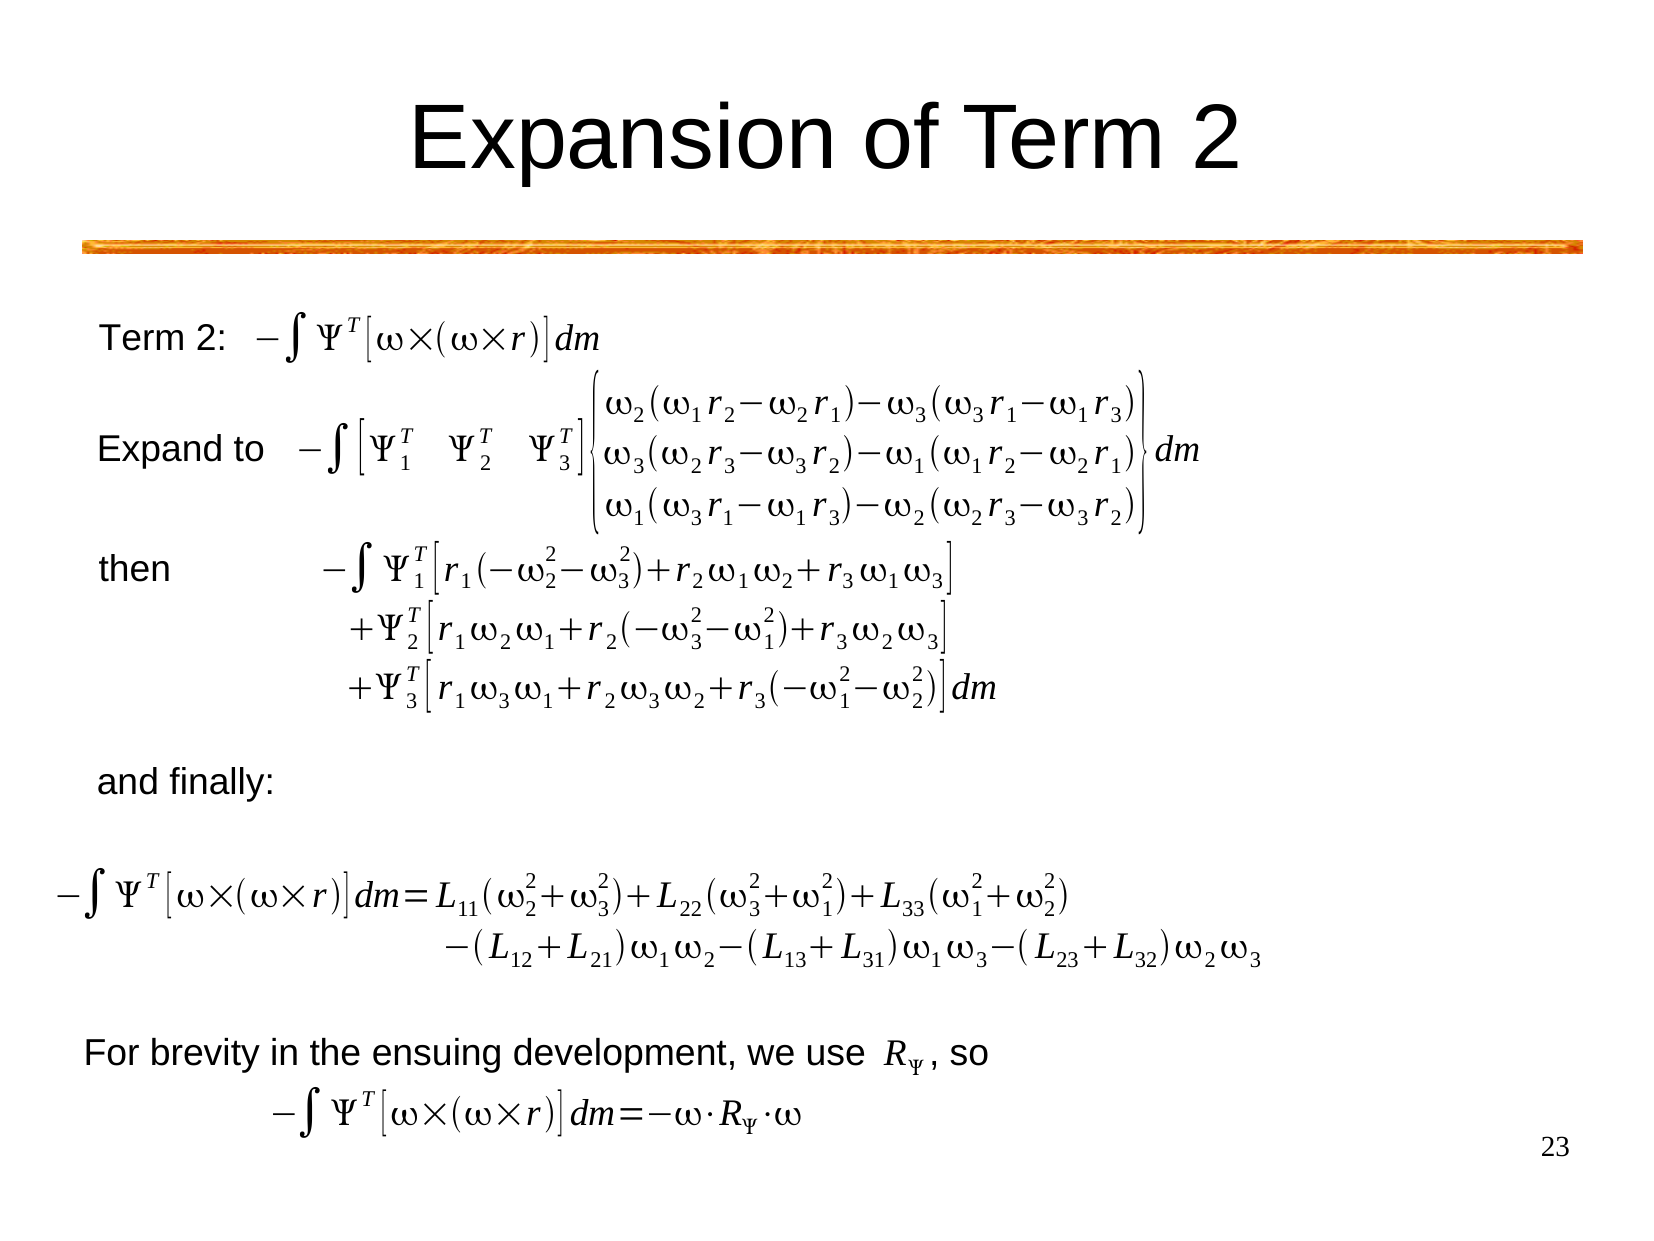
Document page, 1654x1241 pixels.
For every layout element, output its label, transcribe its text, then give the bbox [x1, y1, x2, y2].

chart [47, 866, 1267, 973]
chart [90, 309, 1207, 803]
title Expansion of Term 2 [82, 56, 1571, 218]
picture [82, 240, 1583, 254]
chart [77, 1031, 996, 1142]
